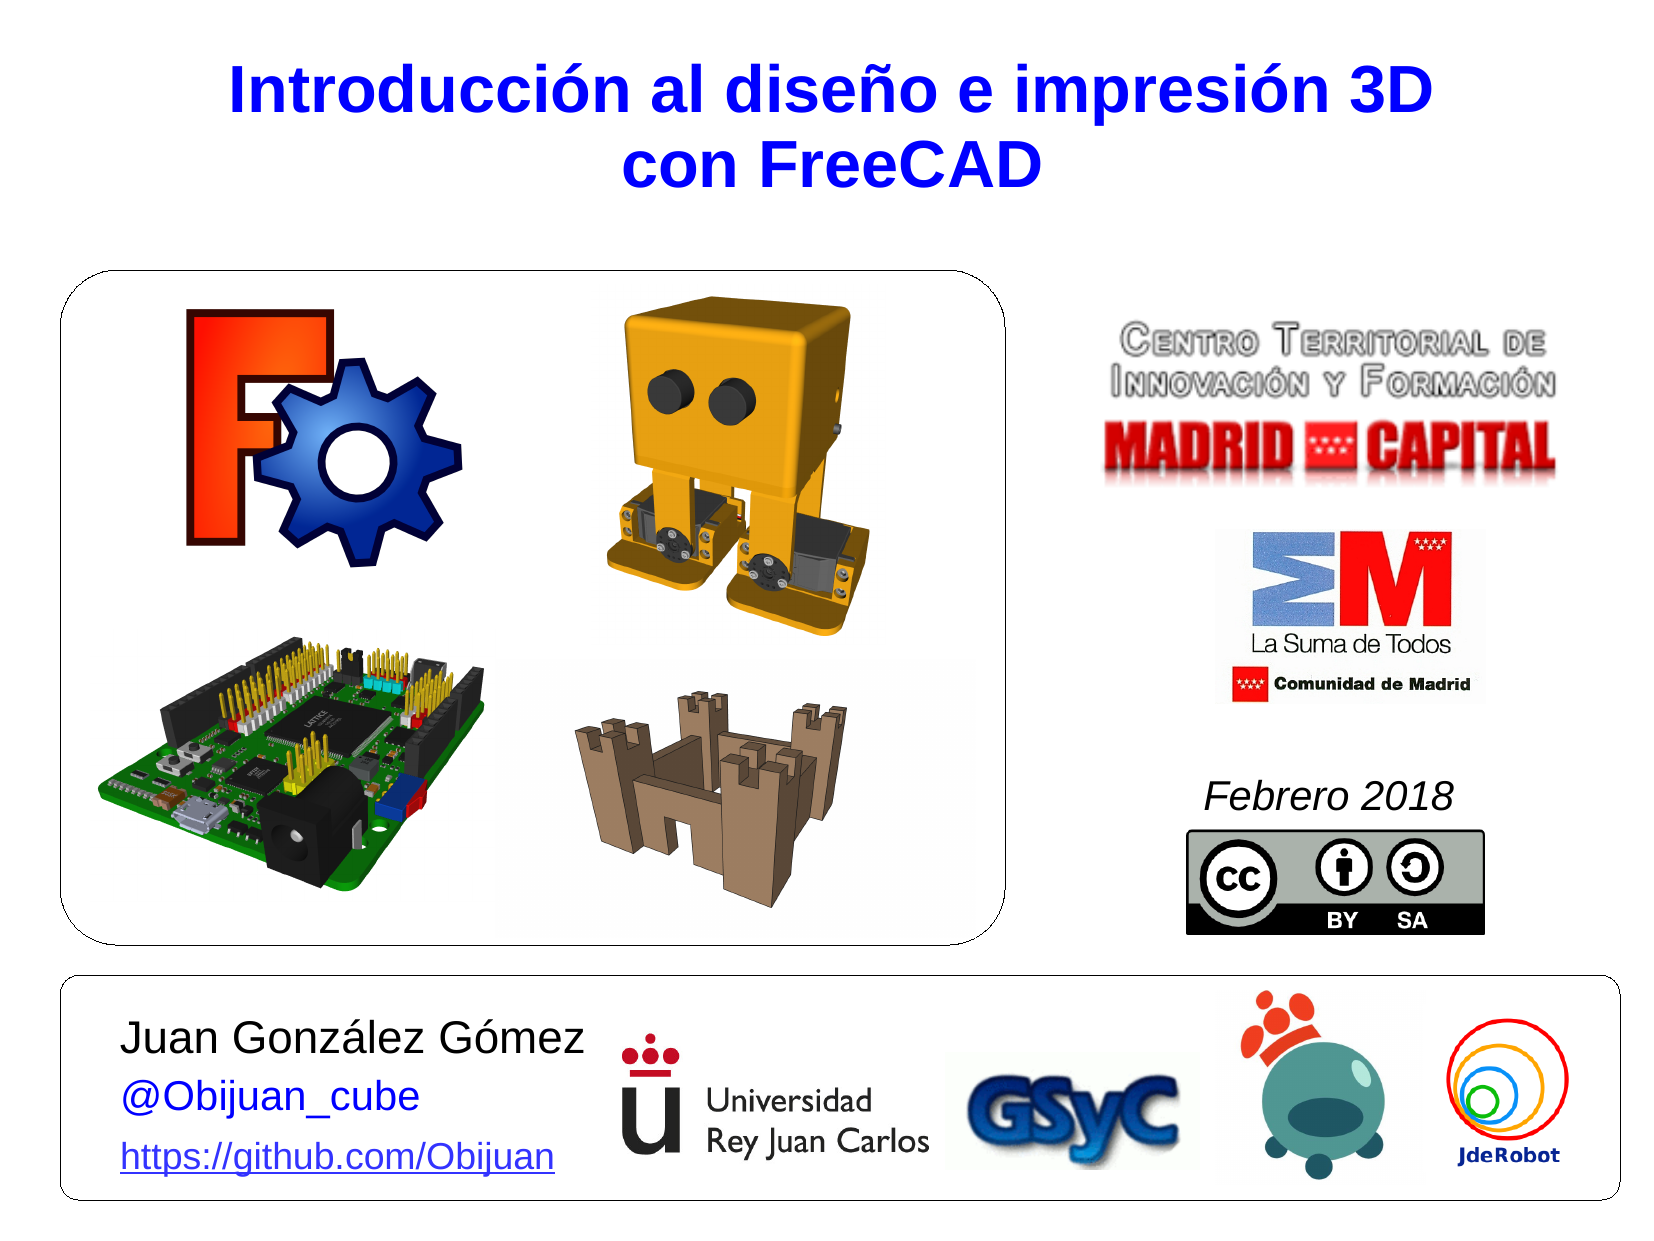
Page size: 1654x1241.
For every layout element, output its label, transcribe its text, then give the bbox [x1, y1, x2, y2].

picture [171, 284, 481, 594]
picture [591, 284, 886, 645]
text_box [60, 975, 1621, 1201]
picture [1215, 990, 1591, 1186]
picture [1095, 284, 1564, 515]
title Introducción al diseño e impresión 3D con FreeCAD [180, 15, 1486, 240]
picture [1215, 529, 1486, 704]
picture [601, 1020, 1200, 1171]
text_box [60, 270, 1006, 946]
text_box Febrero 2018 [1186, 772, 1472, 818]
text_box Juan González Gómez [105, 1005, 616, 1096]
text_box https://github.com/Obijuan [105, 1128, 571, 1186]
picture [1186, 818, 1486, 946]
text_box @Obijuan_cube [105, 1065, 466, 1141]
picture [90, 629, 976, 938]
